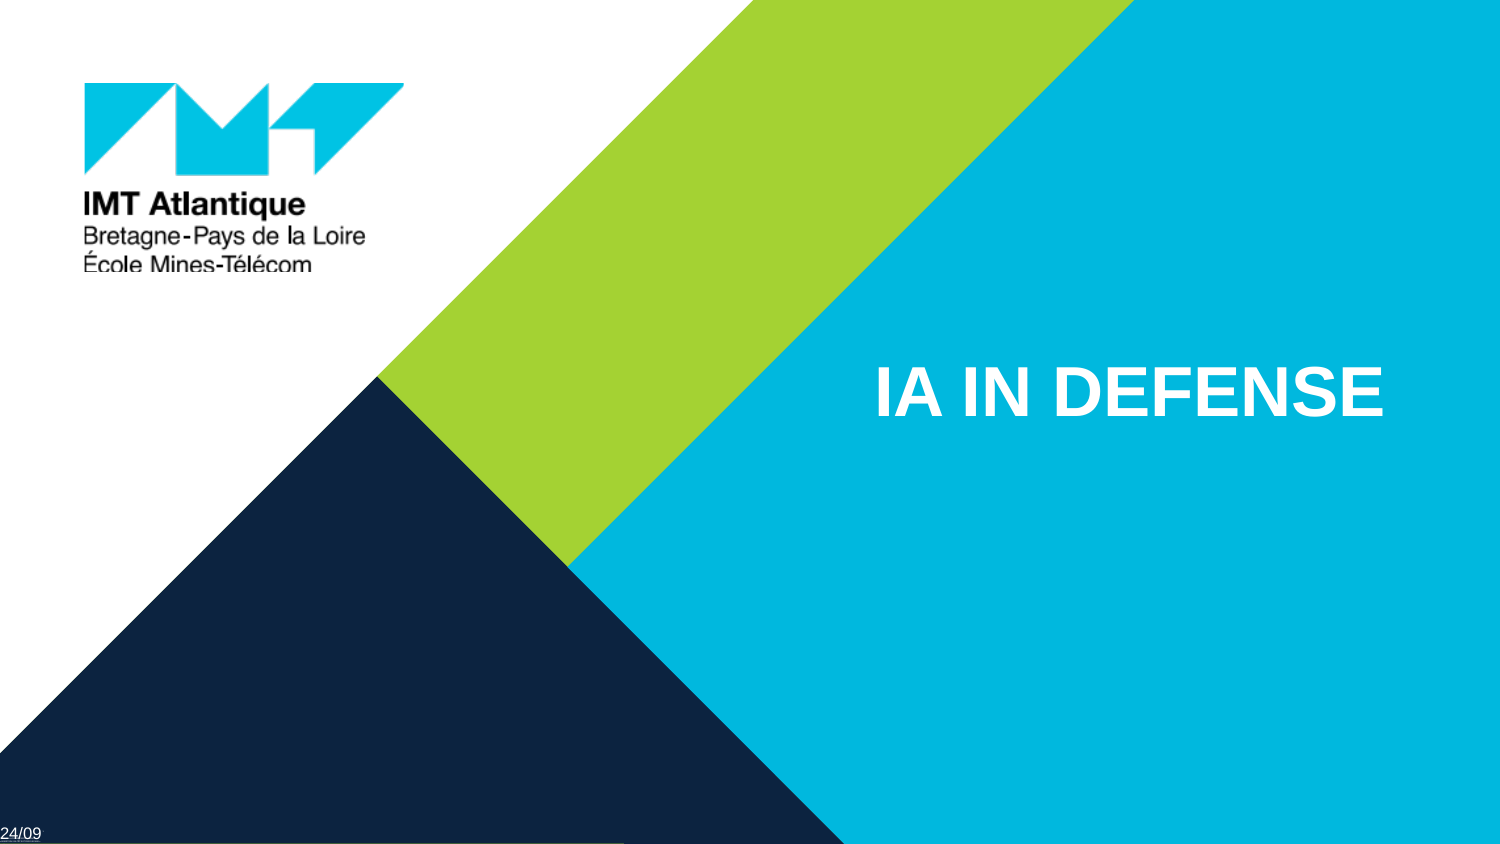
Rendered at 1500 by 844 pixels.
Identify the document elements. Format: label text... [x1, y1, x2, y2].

list IA In defense [413, 112, 1387, 665]
